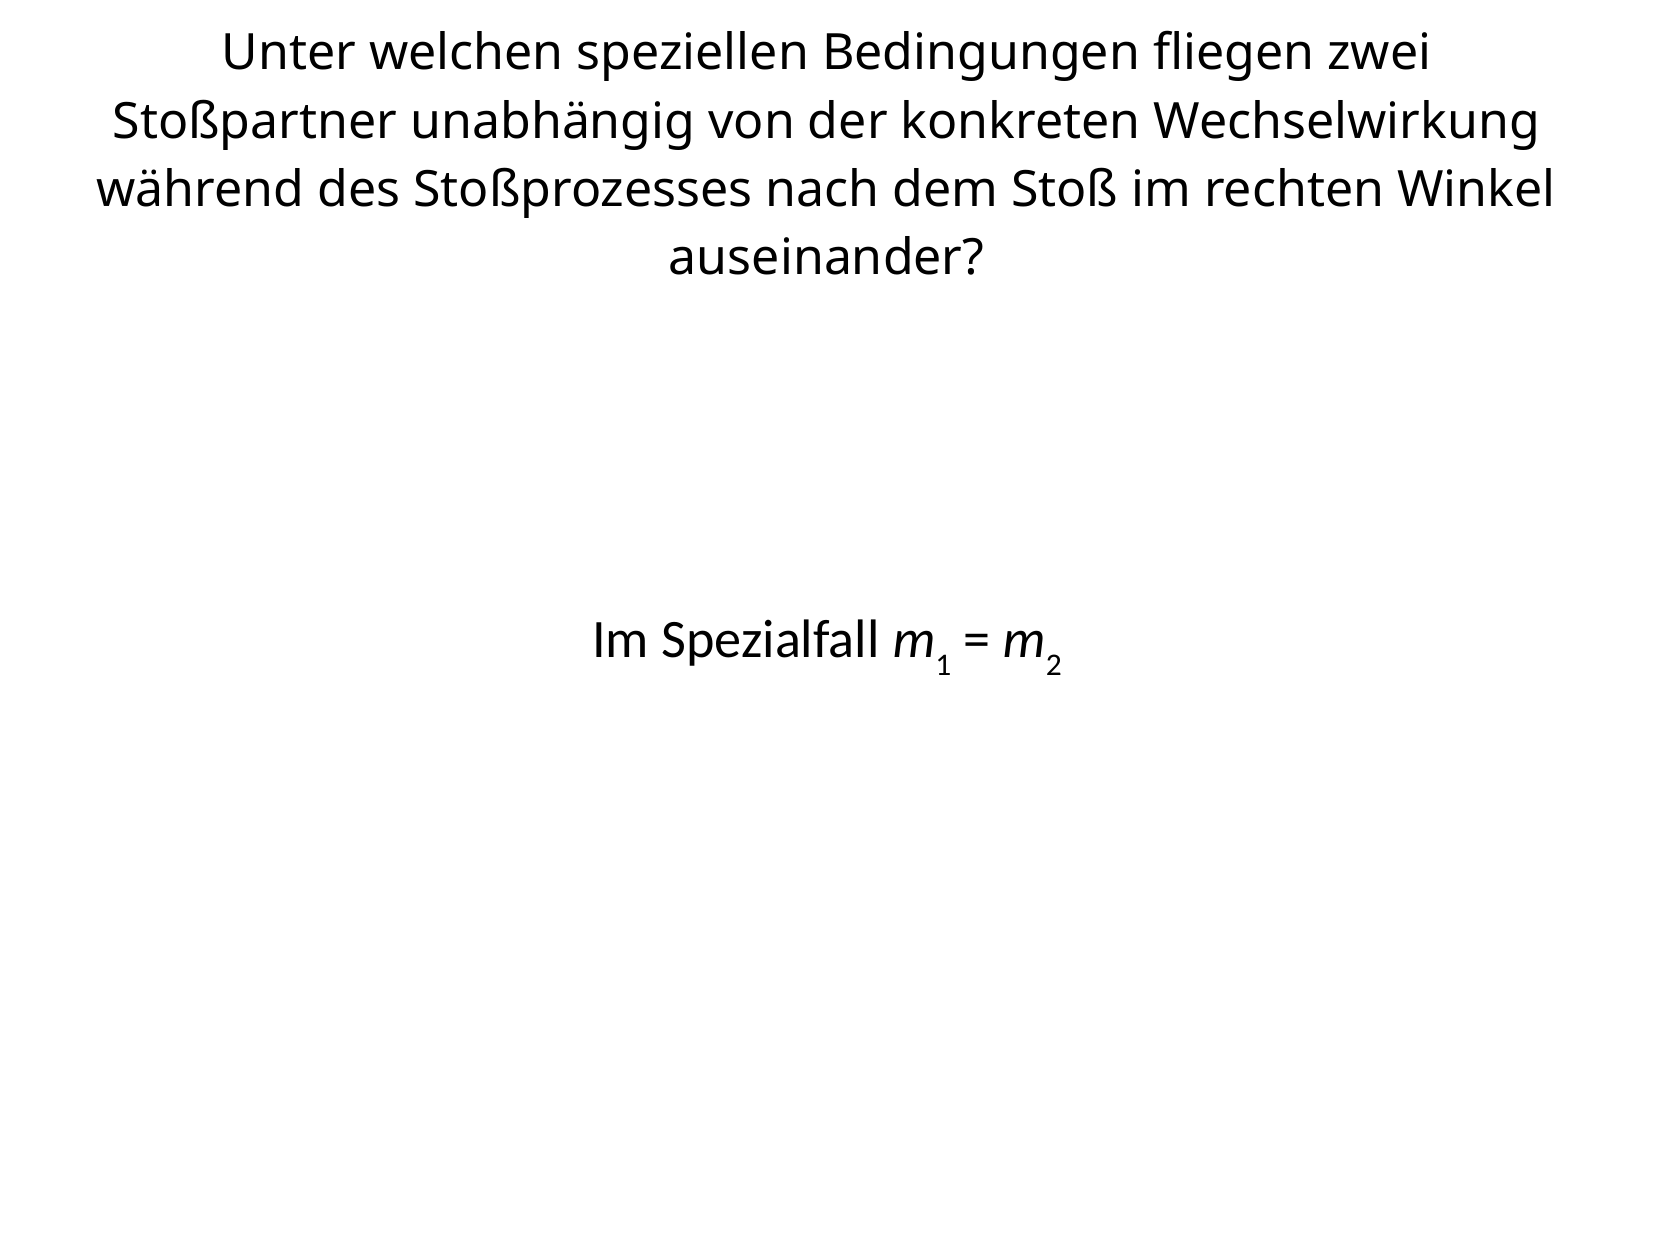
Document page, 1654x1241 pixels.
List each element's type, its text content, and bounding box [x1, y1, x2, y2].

subtitle Im Spezialfall m1 = m2 [82, 290, 1571, 1010]
title Unter welchen speziellen Bedingungen fliegen zwei Stoßpartner unabhängig von der konkreten Wechselwirkung während des Stoßprozesses nach dem Stoß im rechten Winkel auseinander? [82, 34, 1571, 272]
